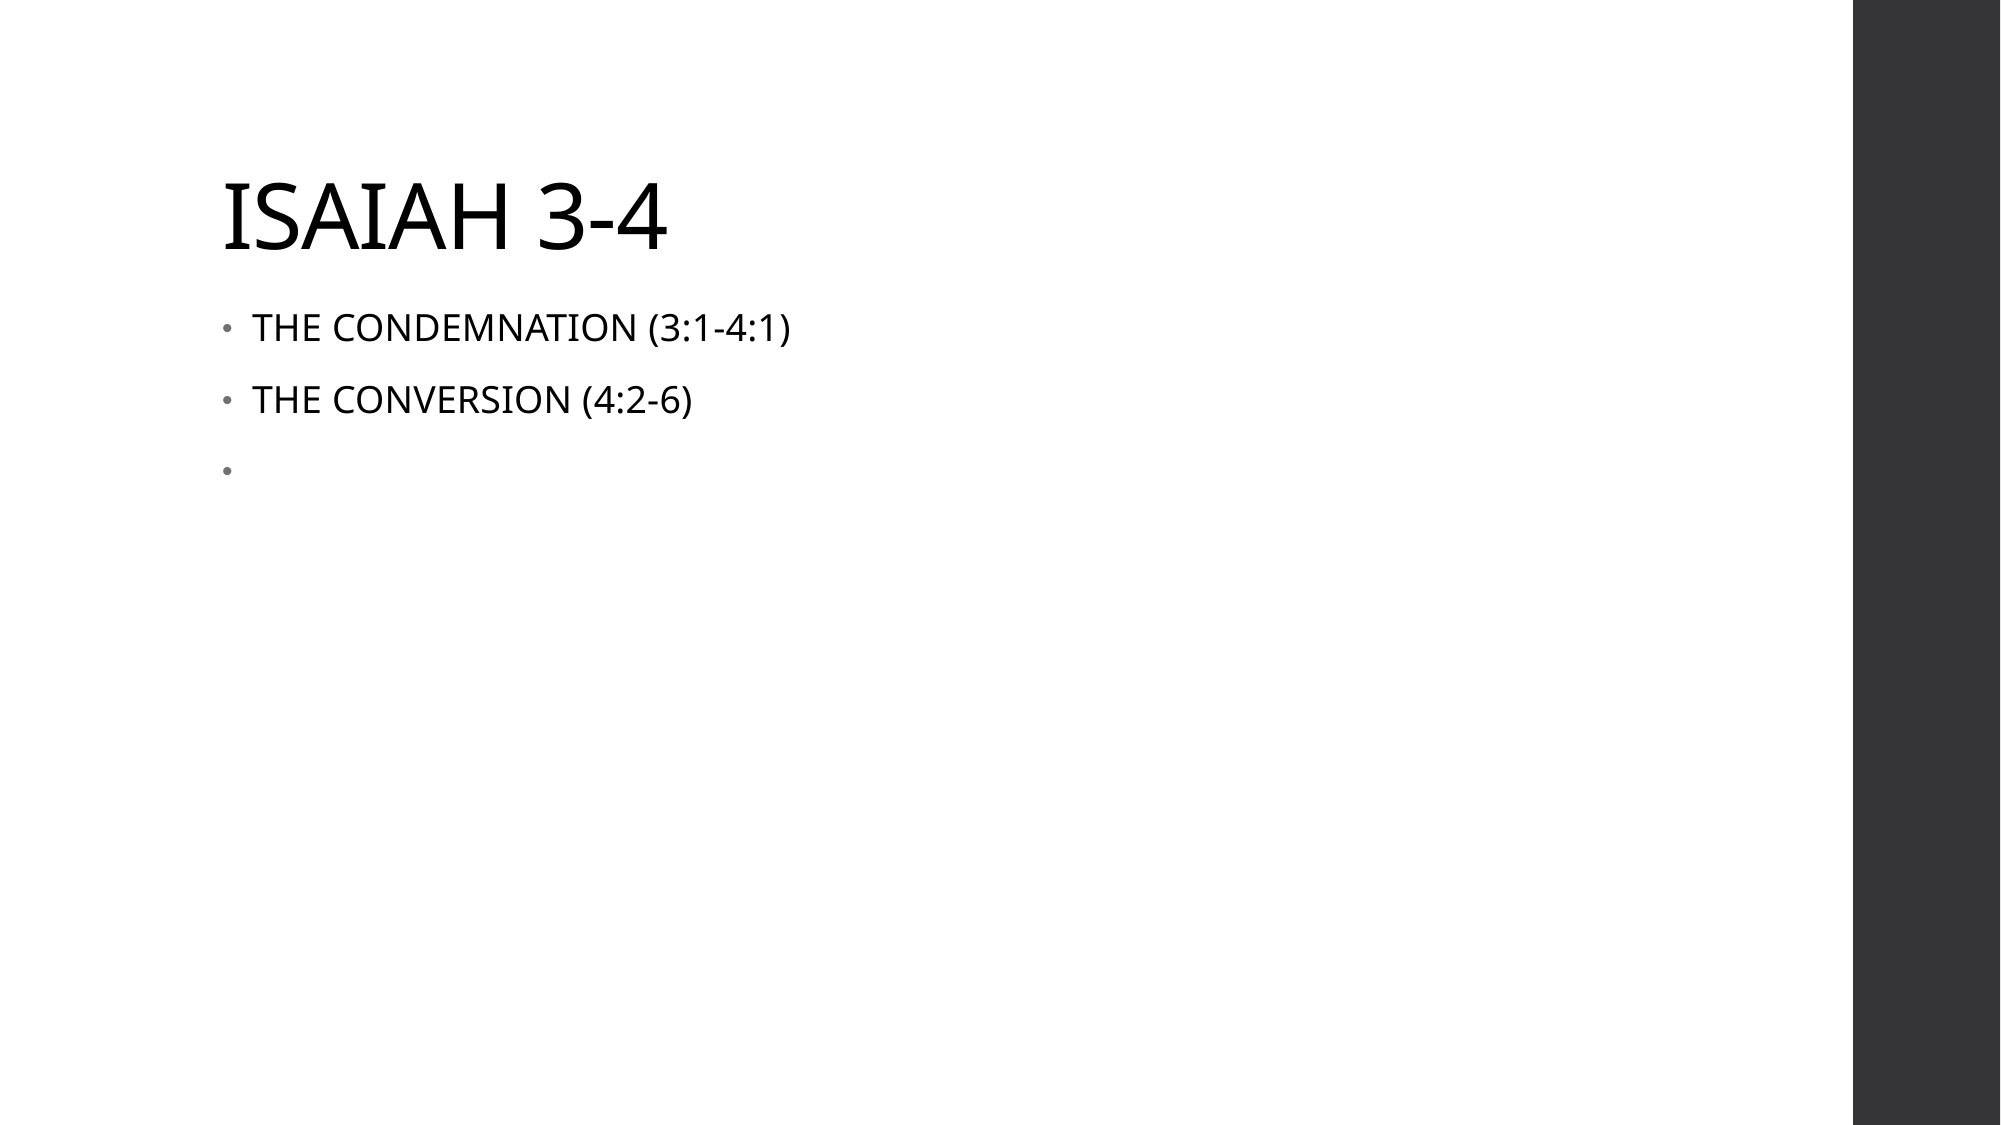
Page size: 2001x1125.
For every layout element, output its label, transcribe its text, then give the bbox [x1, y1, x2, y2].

list THE CONDEMNATION (3:1-4:1) THE CONVERSION (4:2-6) [206, 299, 1617, 1014]
title ISAIAH 3-4 [206, 60, 1797, 278]
